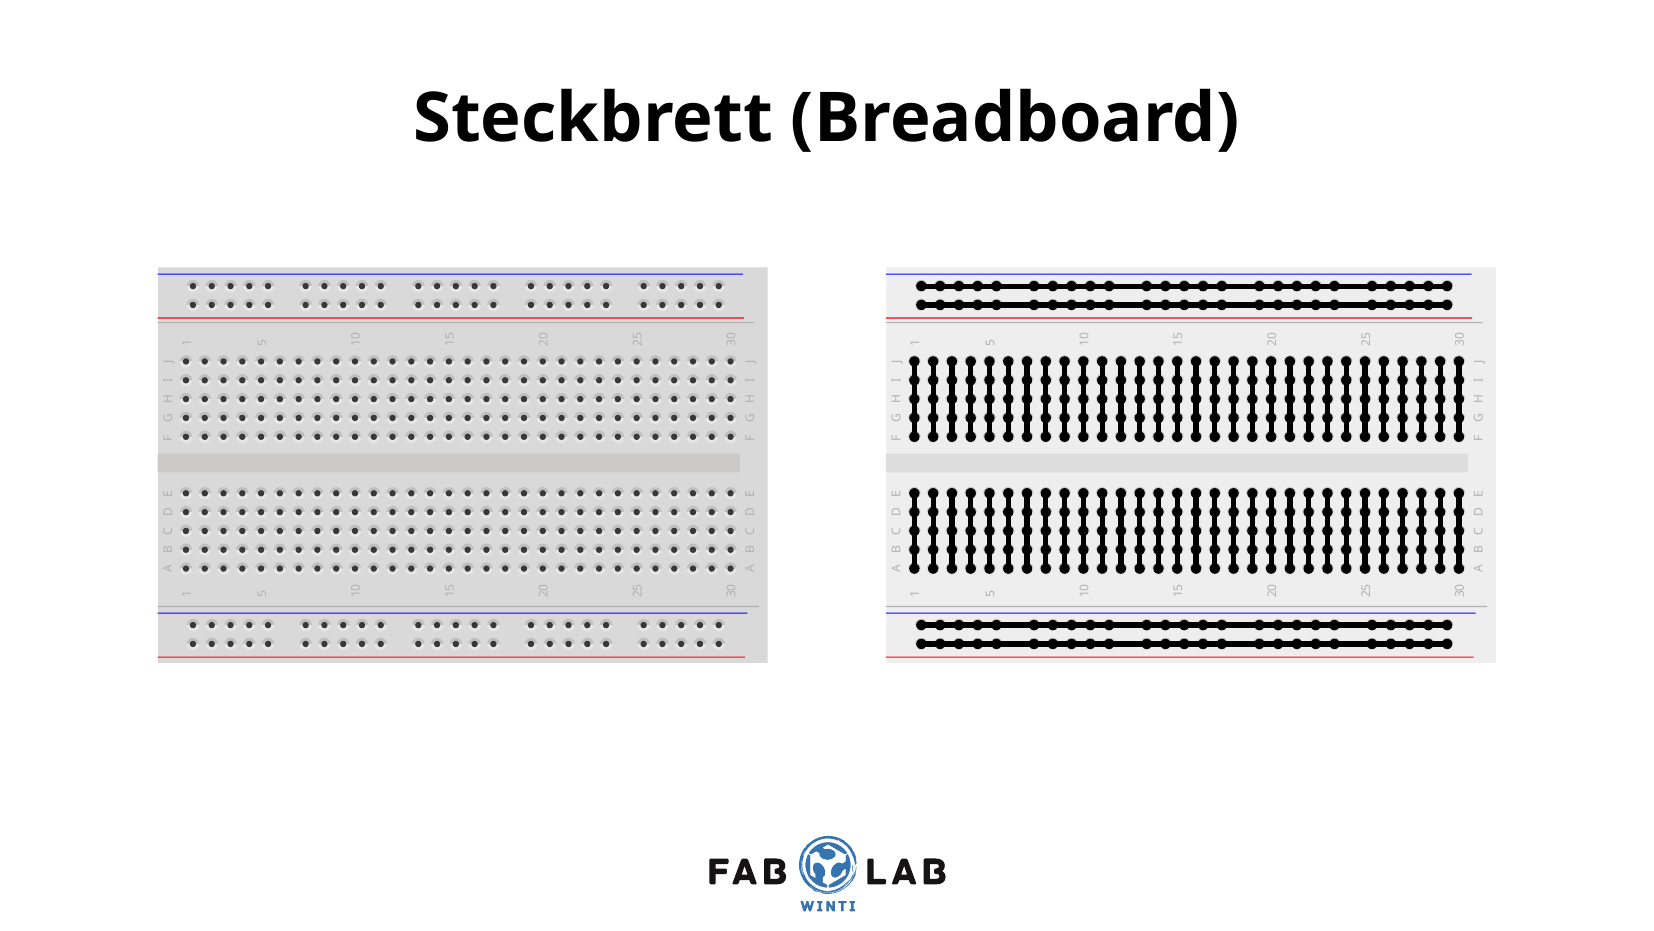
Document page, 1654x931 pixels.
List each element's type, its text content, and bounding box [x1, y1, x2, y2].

picture [885, 267, 1496, 663]
title Steckbrett (Breadboard) [82, 37, 1571, 193]
picture [157, 267, 768, 663]
